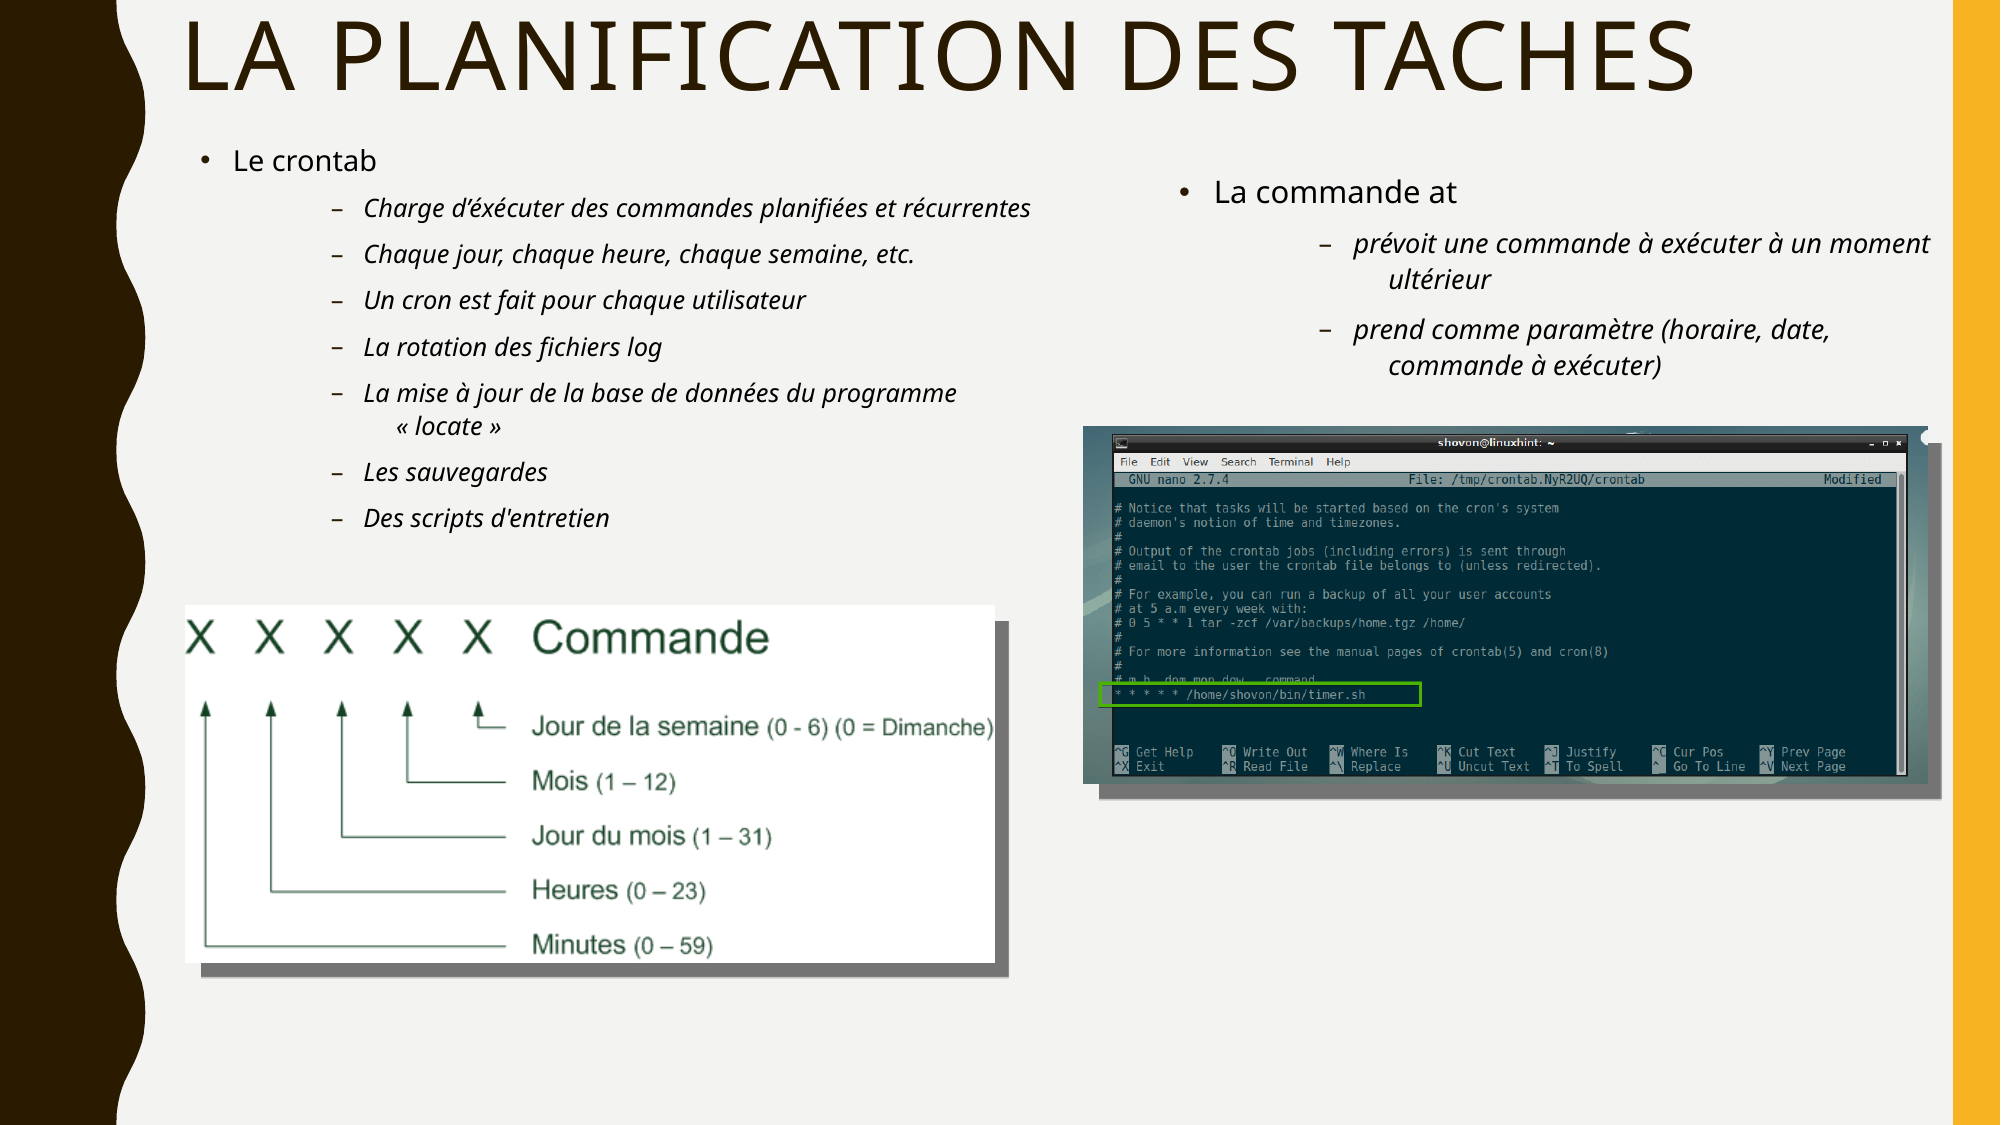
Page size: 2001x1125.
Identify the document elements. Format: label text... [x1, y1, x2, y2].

picture [1083, 427, 1928, 785]
text_box La commande at prévoit une commande à exécuter à un moment ultérieur prend comme paramètre (horaire, date, commande à exécuter) [1164, 161, 1972, 390]
picture [185, 605, 995, 963]
list Le crontab Charge d’éxécuter des commandes planifiées et récurrentes Chaque jour, chaque heure, chaque semaine, etc. Un cron est fait pour chaque utilisateur La rotation des fichiers log La mise à jour de la base de données du programme « locate » Les sauvegardes Des scripts d'entretien [185, 131, 1049, 574]
title La planification des taches [165, 0, 1835, 125]
